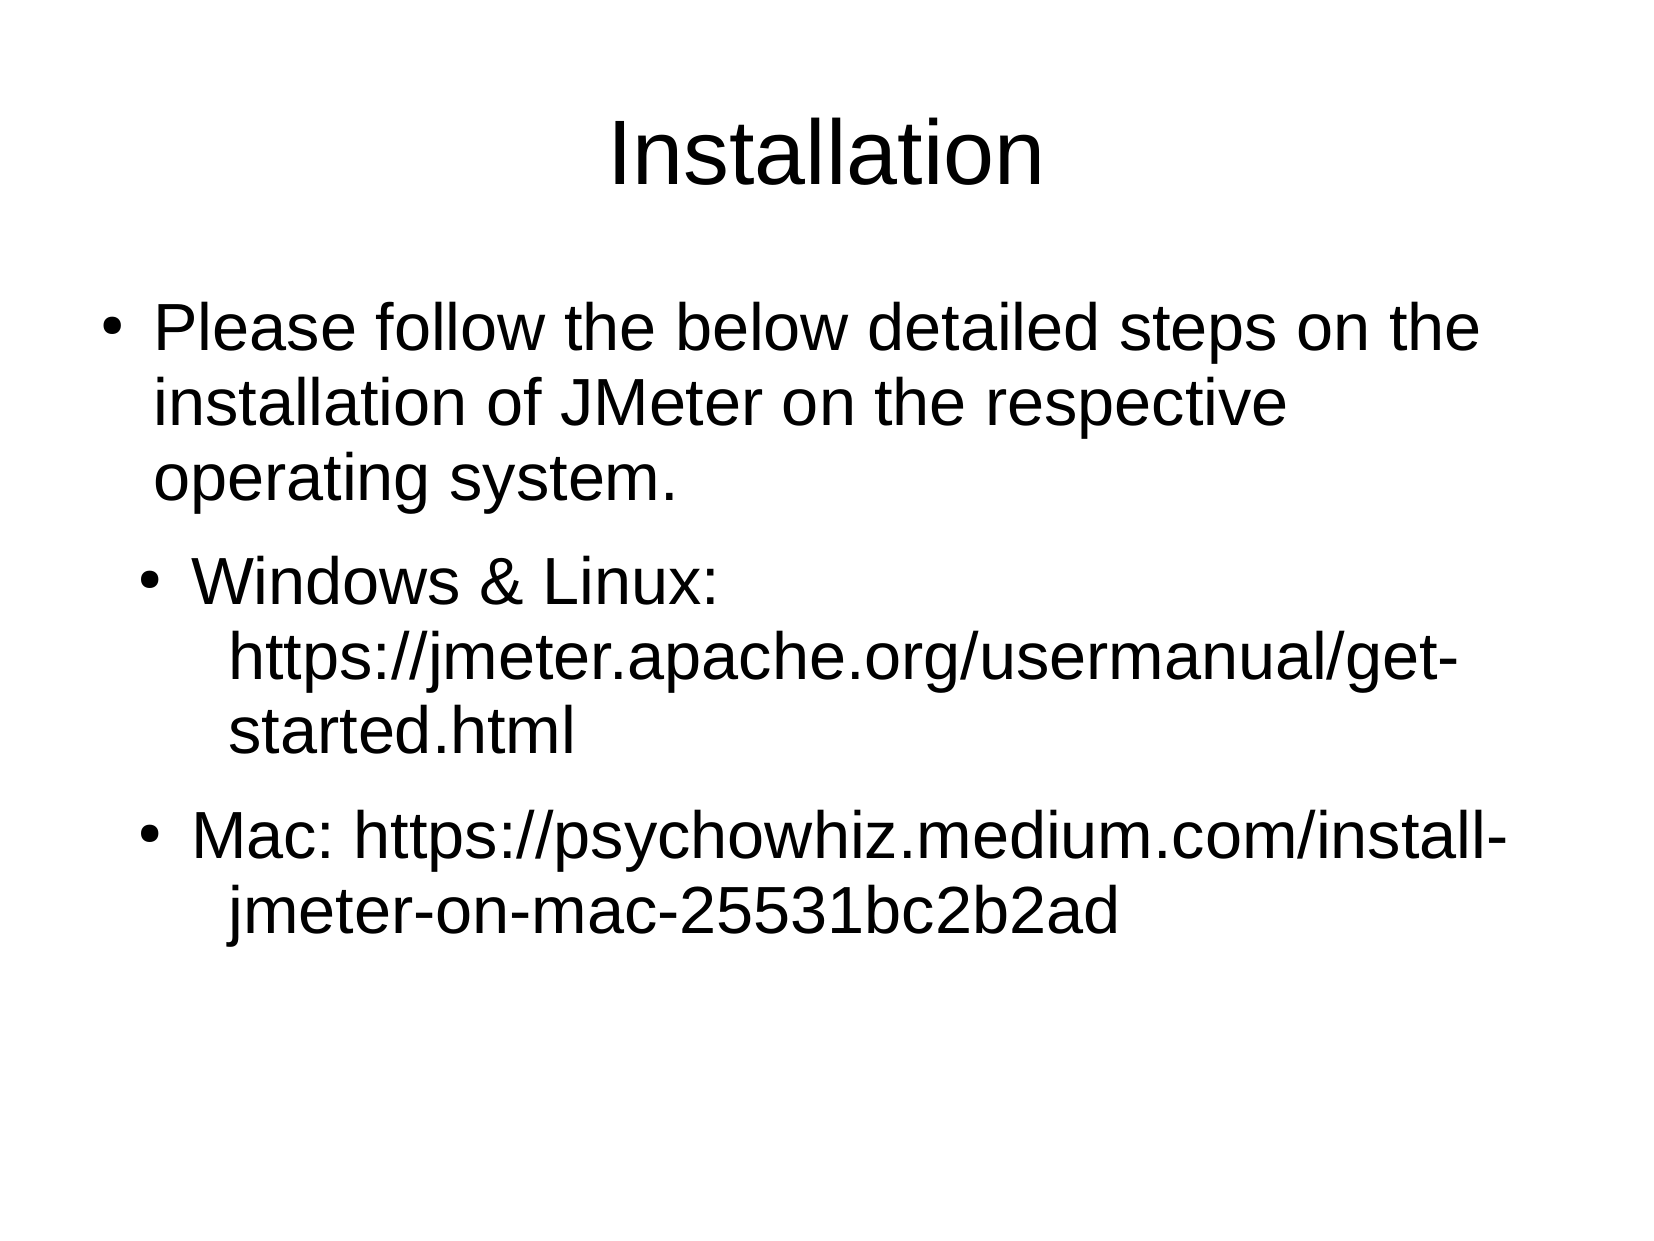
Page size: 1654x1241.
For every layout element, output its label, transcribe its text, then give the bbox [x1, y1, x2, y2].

list Please follow the below detailed steps on the installation of JMeter on the respective operating system. Windows & Linux: https://jmeter.apache.org/usermanual/get-started.html Mac: https://psychowhiz.medium.com/install-jmeter-on-mac-25531bc2b2ad [82, 290, 1571, 1109]
title Installation [82, 49, 1571, 257]
